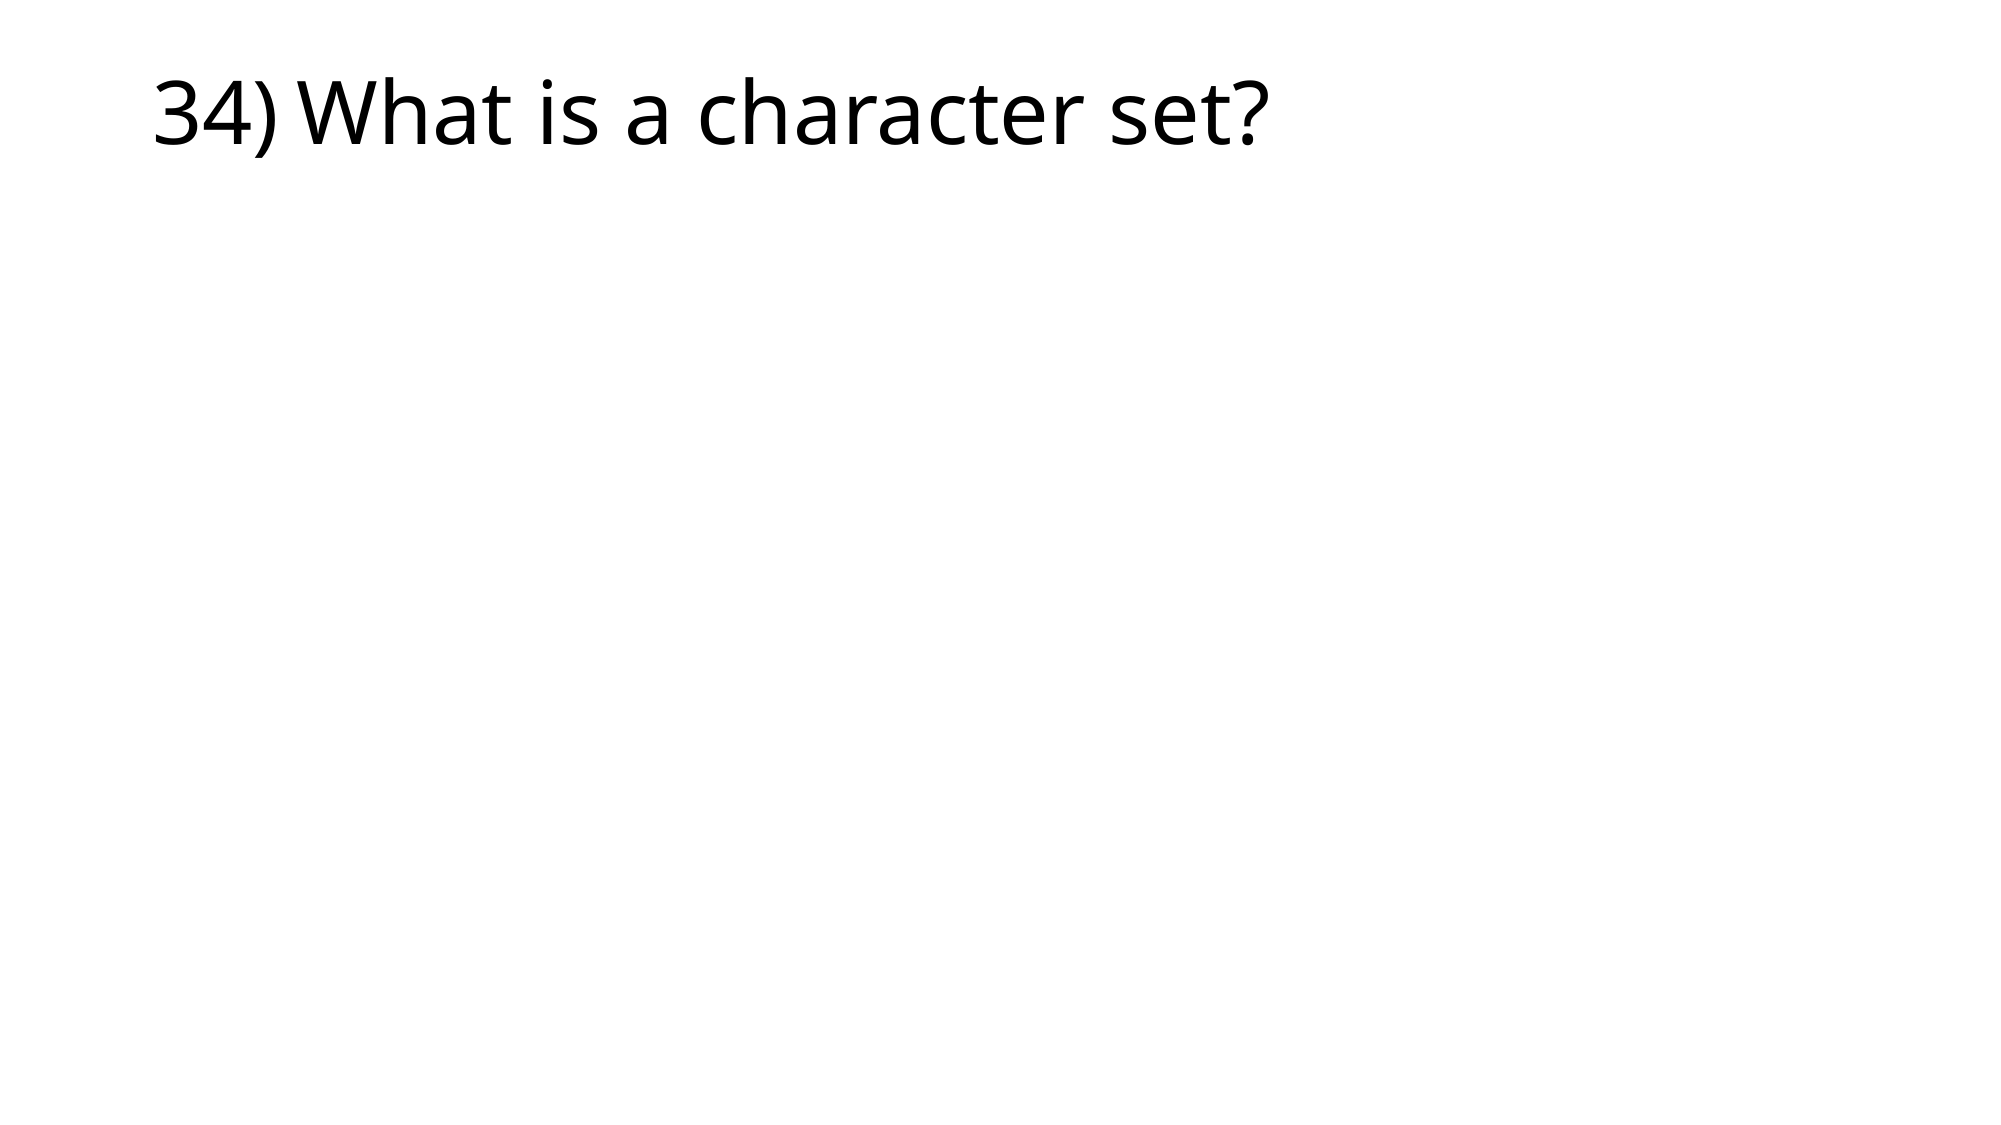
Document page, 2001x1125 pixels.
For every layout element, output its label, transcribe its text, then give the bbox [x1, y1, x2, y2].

title 34) What is a character set? [137, 59, 1863, 278]
